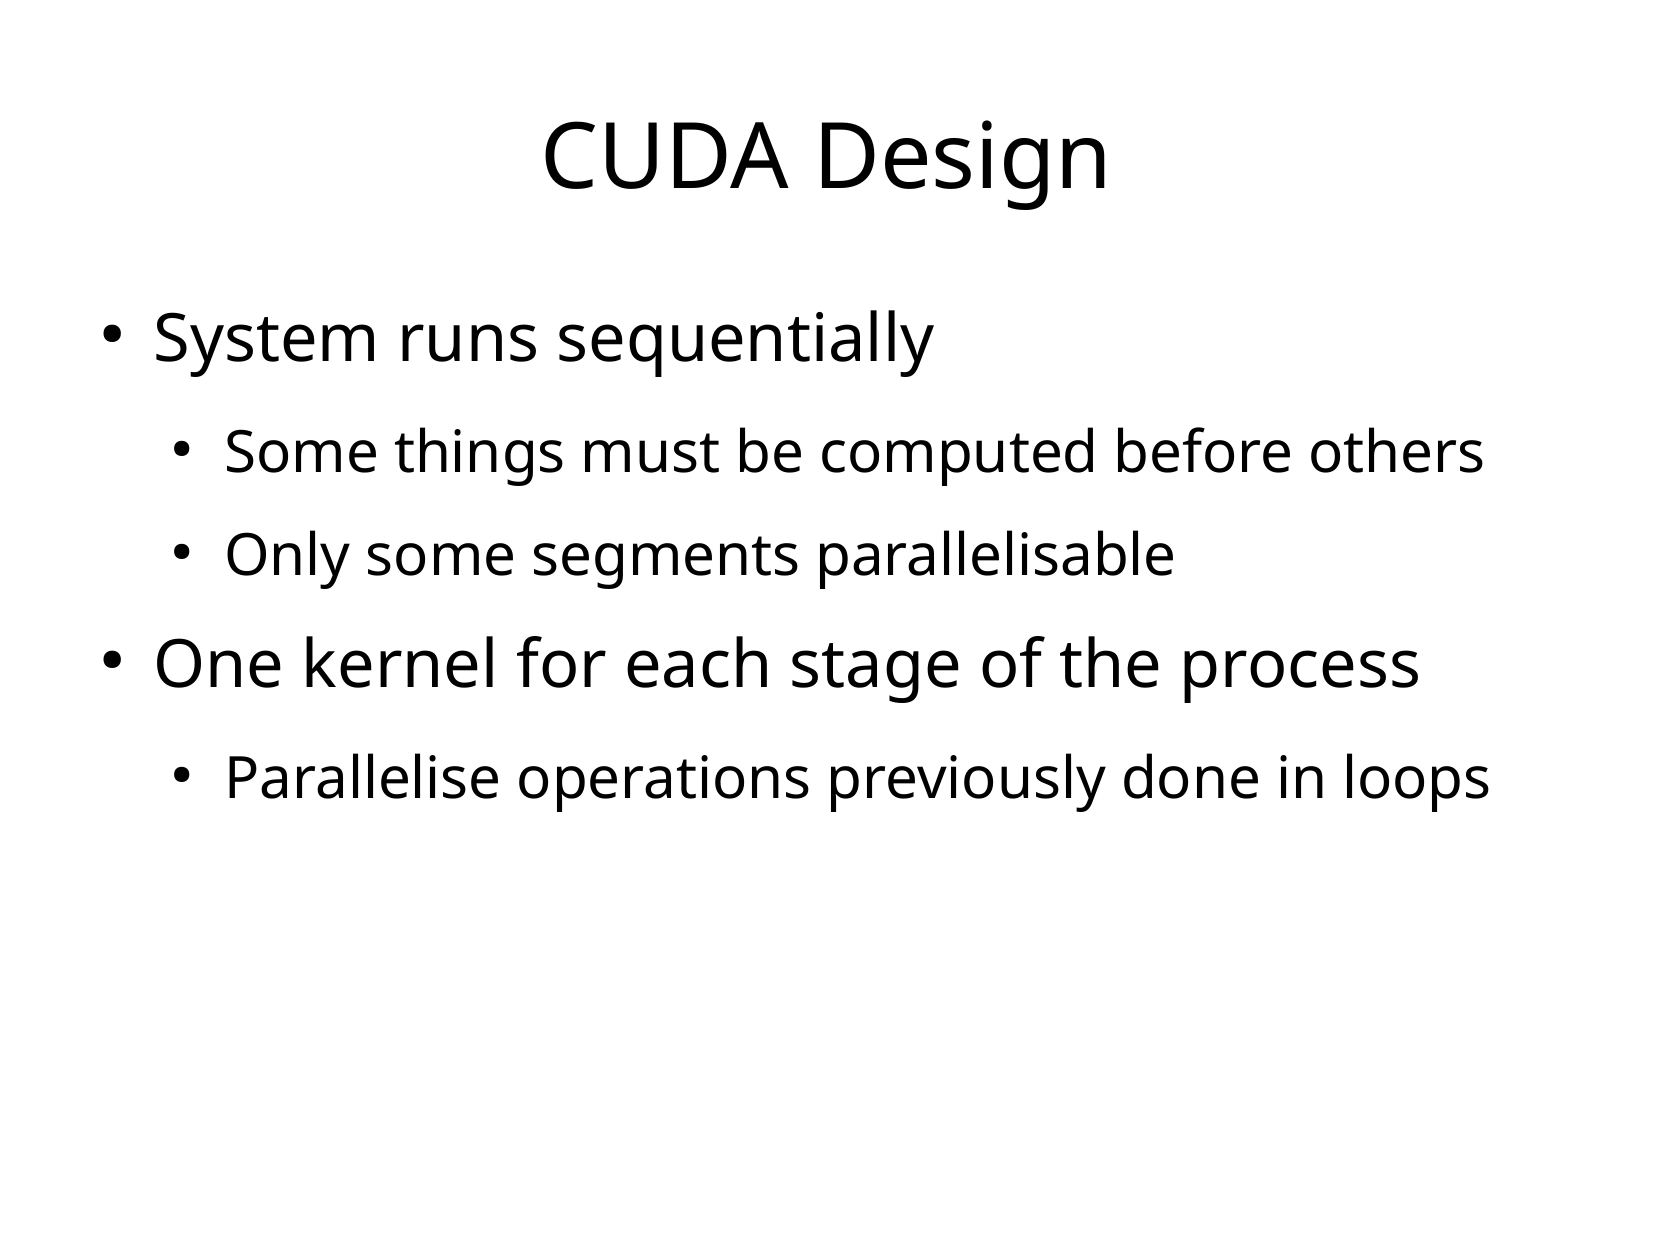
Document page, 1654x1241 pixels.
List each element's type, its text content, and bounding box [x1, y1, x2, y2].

title CUDA Design [82, 49, 1571, 257]
list System runs sequentially Some things must be computed before others Only some segments parallelisable One kernel for each stage of the process Parallelise operations previously done in loops [82, 290, 1571, 1109]
